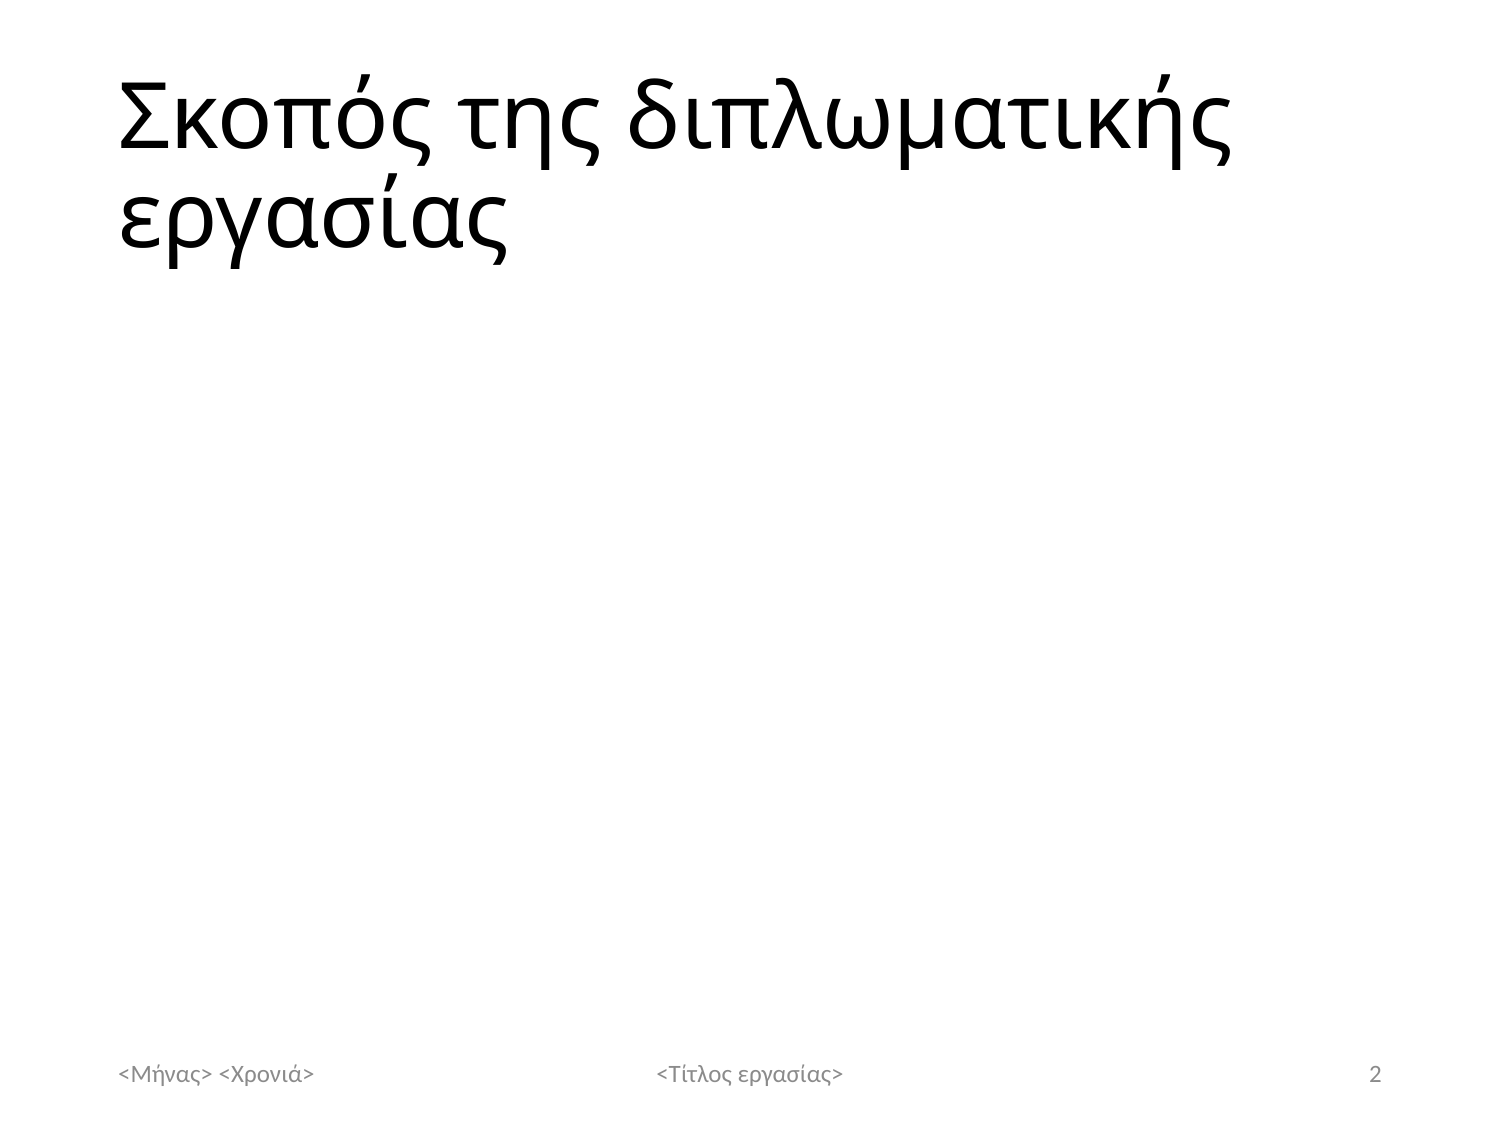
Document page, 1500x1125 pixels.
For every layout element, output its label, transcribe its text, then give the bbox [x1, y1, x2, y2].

title Σκοπός της διπλωματικής εργασίας [103, 59, 1397, 278]
slide_number <number> [1059, 1042, 1397, 1103]
footer <Τίτλος εργασίας> [496, 1042, 1004, 1103]
slide_number <Μήνας> <Χρονιά> [103, 1042, 441, 1103]
